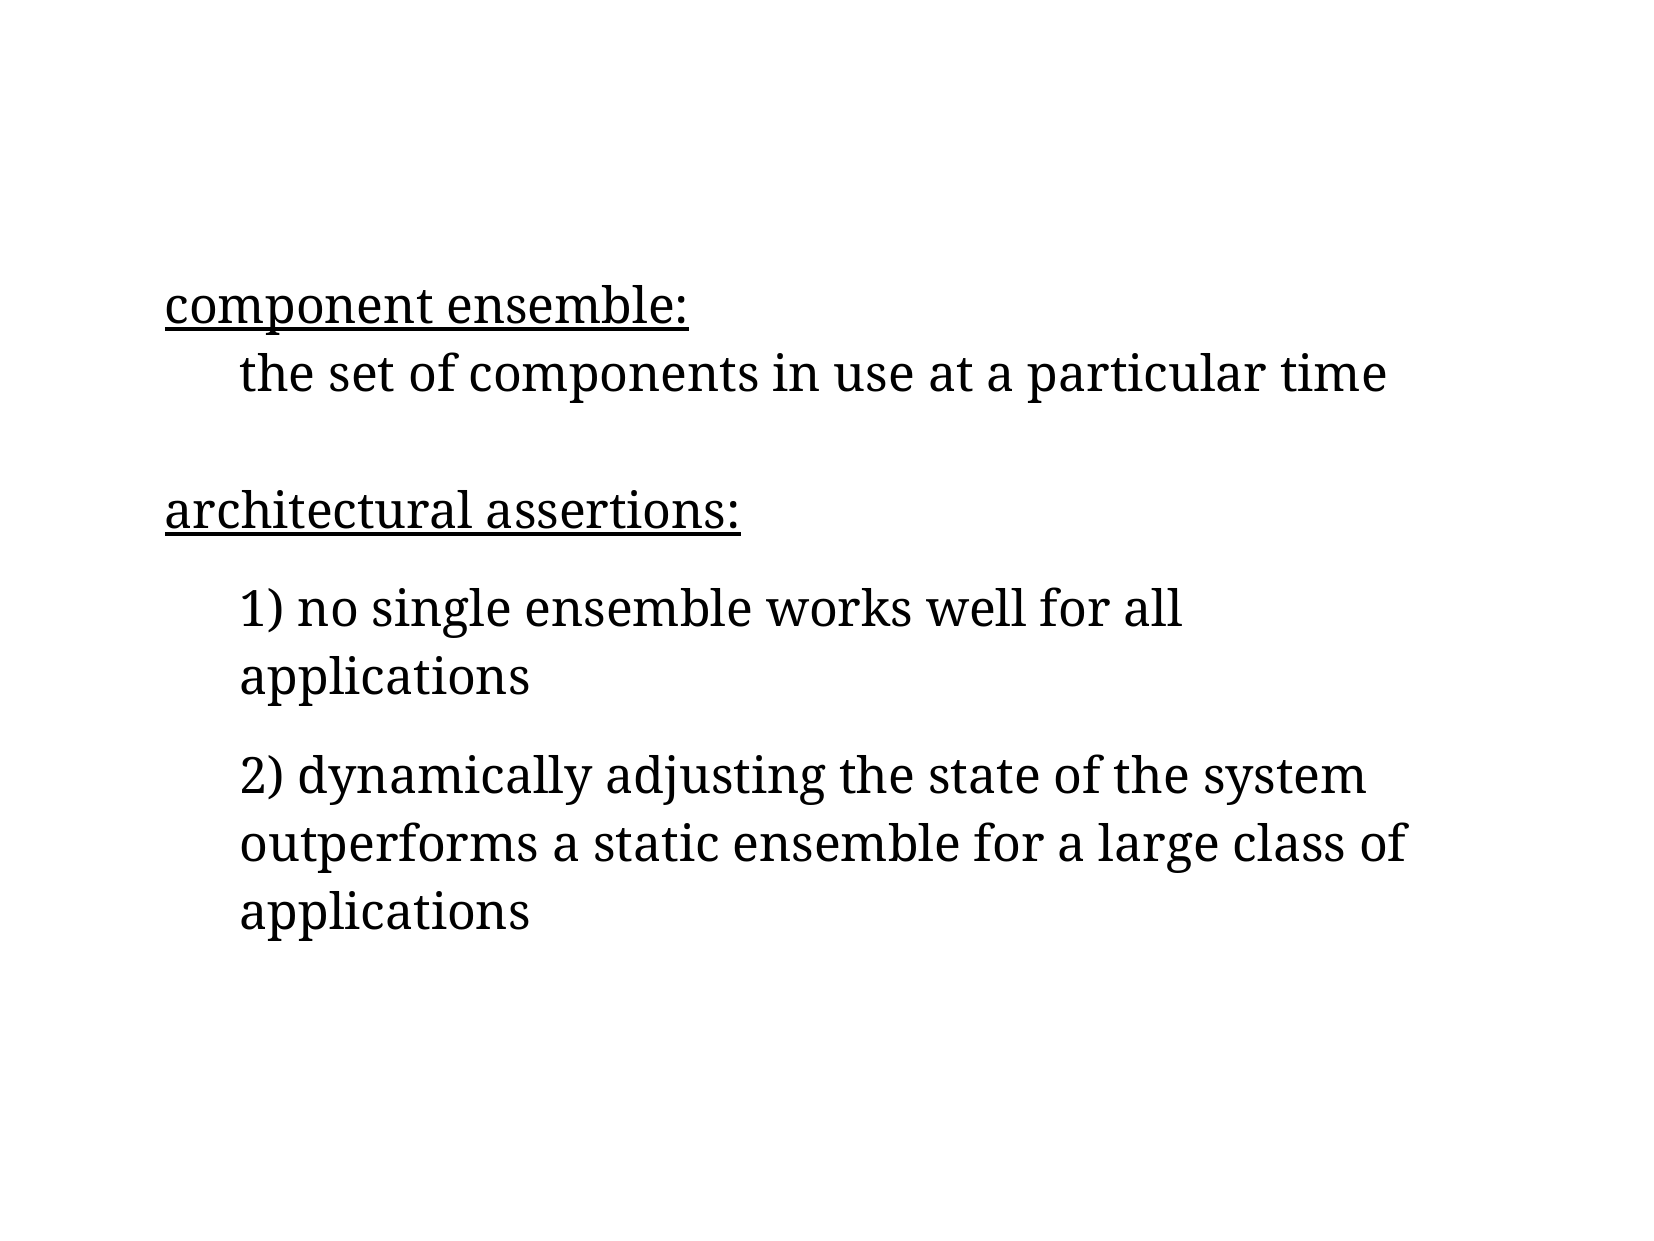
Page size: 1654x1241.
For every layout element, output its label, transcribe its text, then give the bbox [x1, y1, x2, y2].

text_box component ensemble: the set of components in use at a particular time architectural assertions: 1) no single ensemble works well for all applications 2) dynamically adjusting the state of the system outperforms a static ensemble for a large class of applications [150, 262, 1501, 776]
